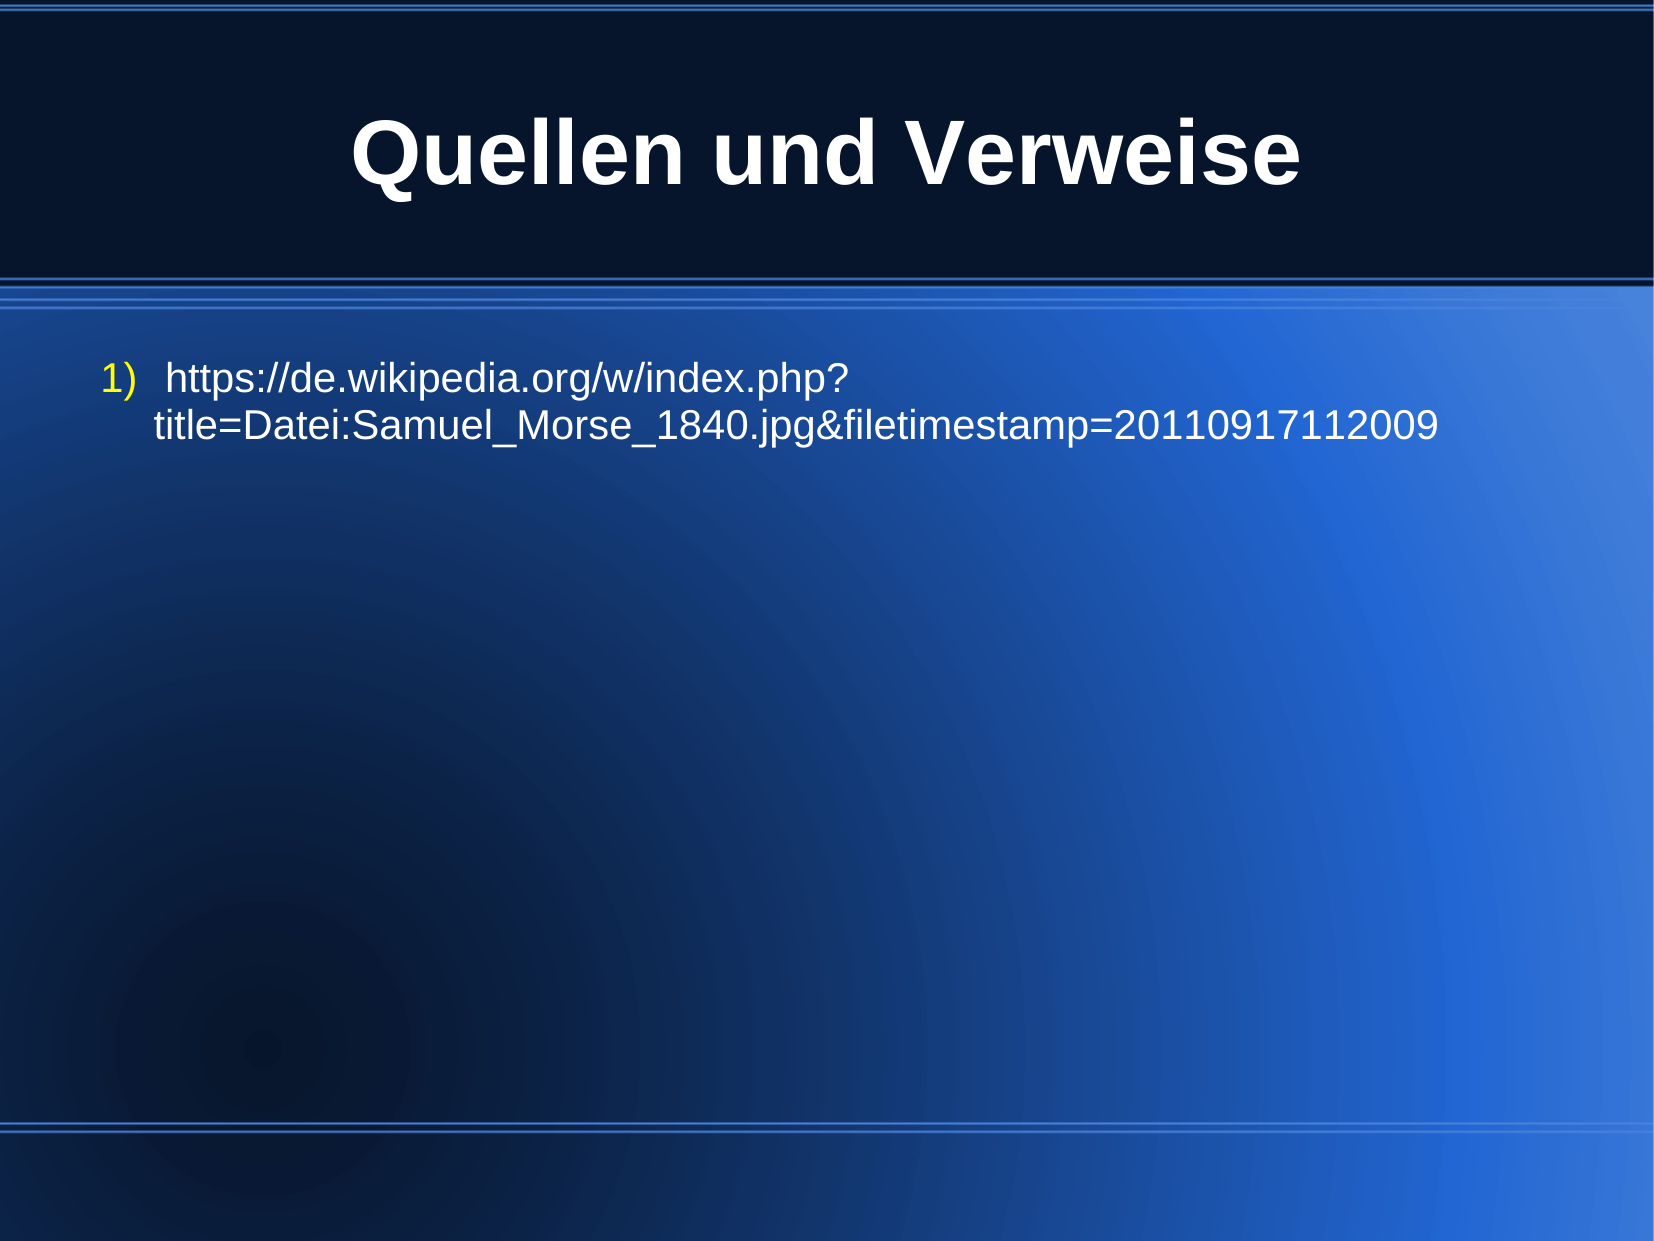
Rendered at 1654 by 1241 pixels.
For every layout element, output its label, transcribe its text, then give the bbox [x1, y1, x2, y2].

picture [0, 0, 1654, 1241]
title Quellen und Verweise [82, 49, 1571, 257]
list https://de.wikipedia.org/w/index.php?title=Datei:Samuel_Morse_1840.jpg&filetimestamp=20110917112009 [82, 355, 1571, 1075]
